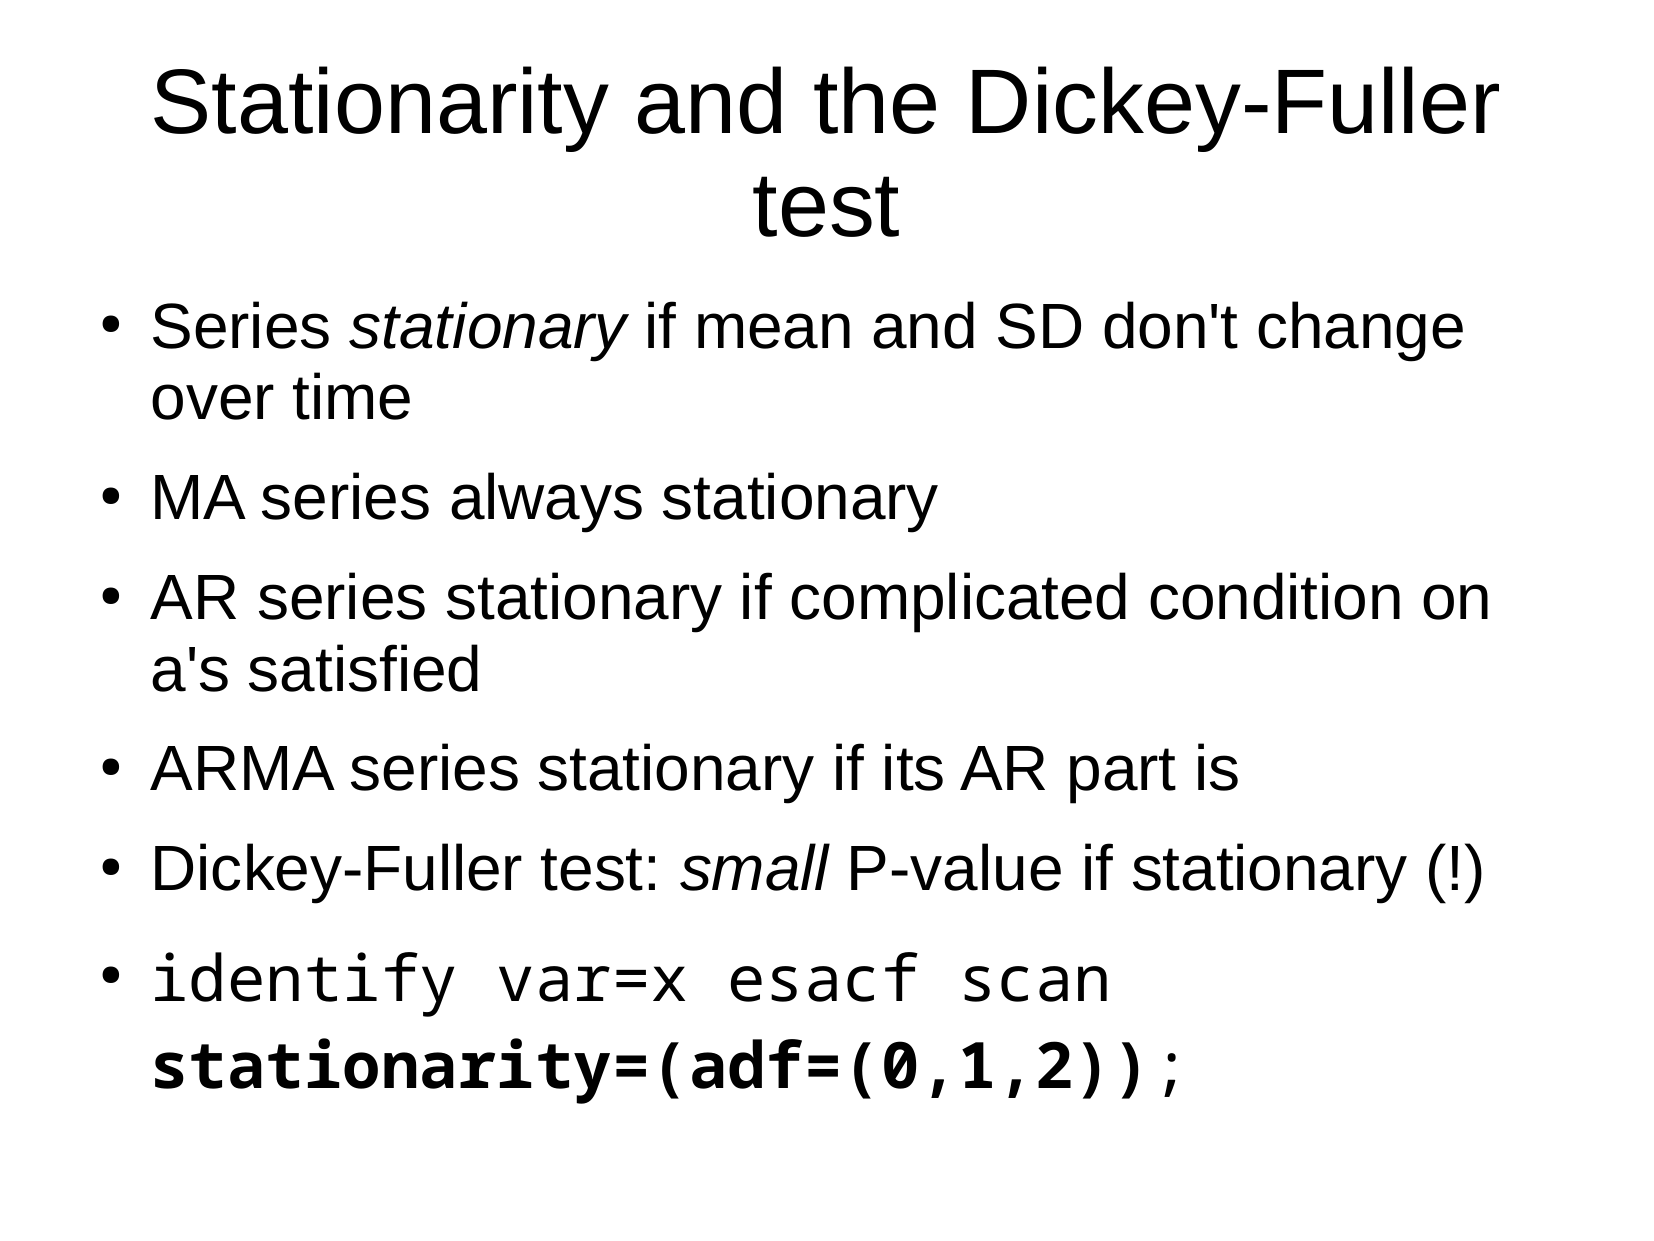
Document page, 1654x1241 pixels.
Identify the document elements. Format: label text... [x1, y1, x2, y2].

list Series stationary if mean and SD don't change over time MA series always stationary AR series stationary if complicated condition on a's satisfied ARMA series stationary if its AR part is Dickey-Fuller test: small P-value if stationary (!) identify var=x esacf scan stationarity=(adf=(0,1,2)); [82, 290, 1571, 1109]
title Stationarity and the Dickey-Fuller test [82, 49, 1571, 257]
